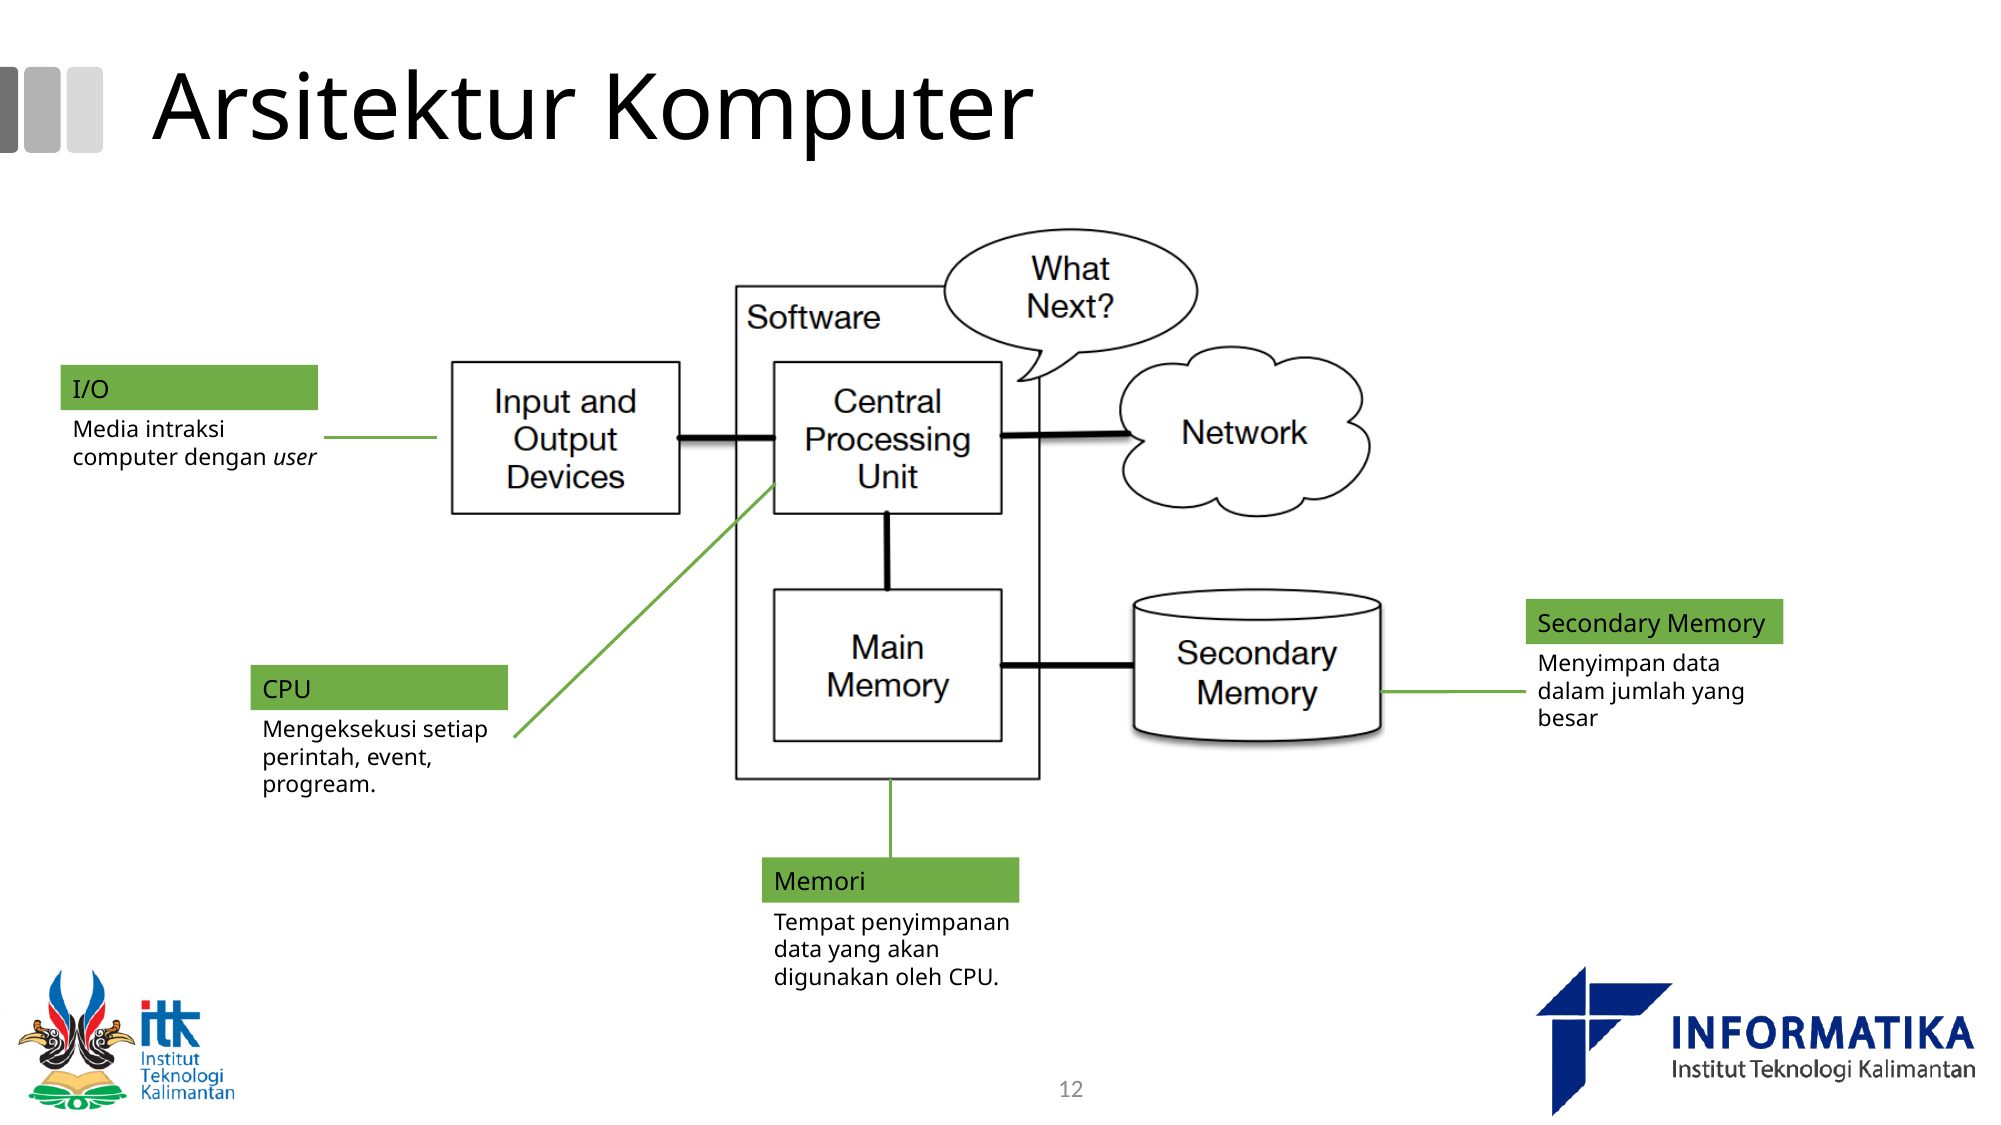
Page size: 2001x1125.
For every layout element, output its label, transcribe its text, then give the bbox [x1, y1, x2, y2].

text_box Secondary Memory [1525, 598, 1784, 645]
text_box Tempat penyimpanan data yang akan digunakan oleh CPU. [762, 906, 1020, 995]
picture [0, 935, 253, 1125]
picture [437, 218, 1395, 793]
text_box Media intraksi computer dengan user [60, 413, 318, 502]
text_box Menyimpan data dalam jumlah yang besar [1525, 647, 1784, 736]
text_box Mengeksekusi setiap perintah, event, progream. [250, 713, 508, 802]
text_box CPU [250, 664, 508, 711]
picture [1534, 965, 1976, 1118]
text_box I/O [60, 364, 318, 411]
text_box Memori [762, 857, 1020, 903]
slide_number <number> [845, 1057, 1296, 1118]
title Arsitektur Komputer [137, 1, 1863, 219]
